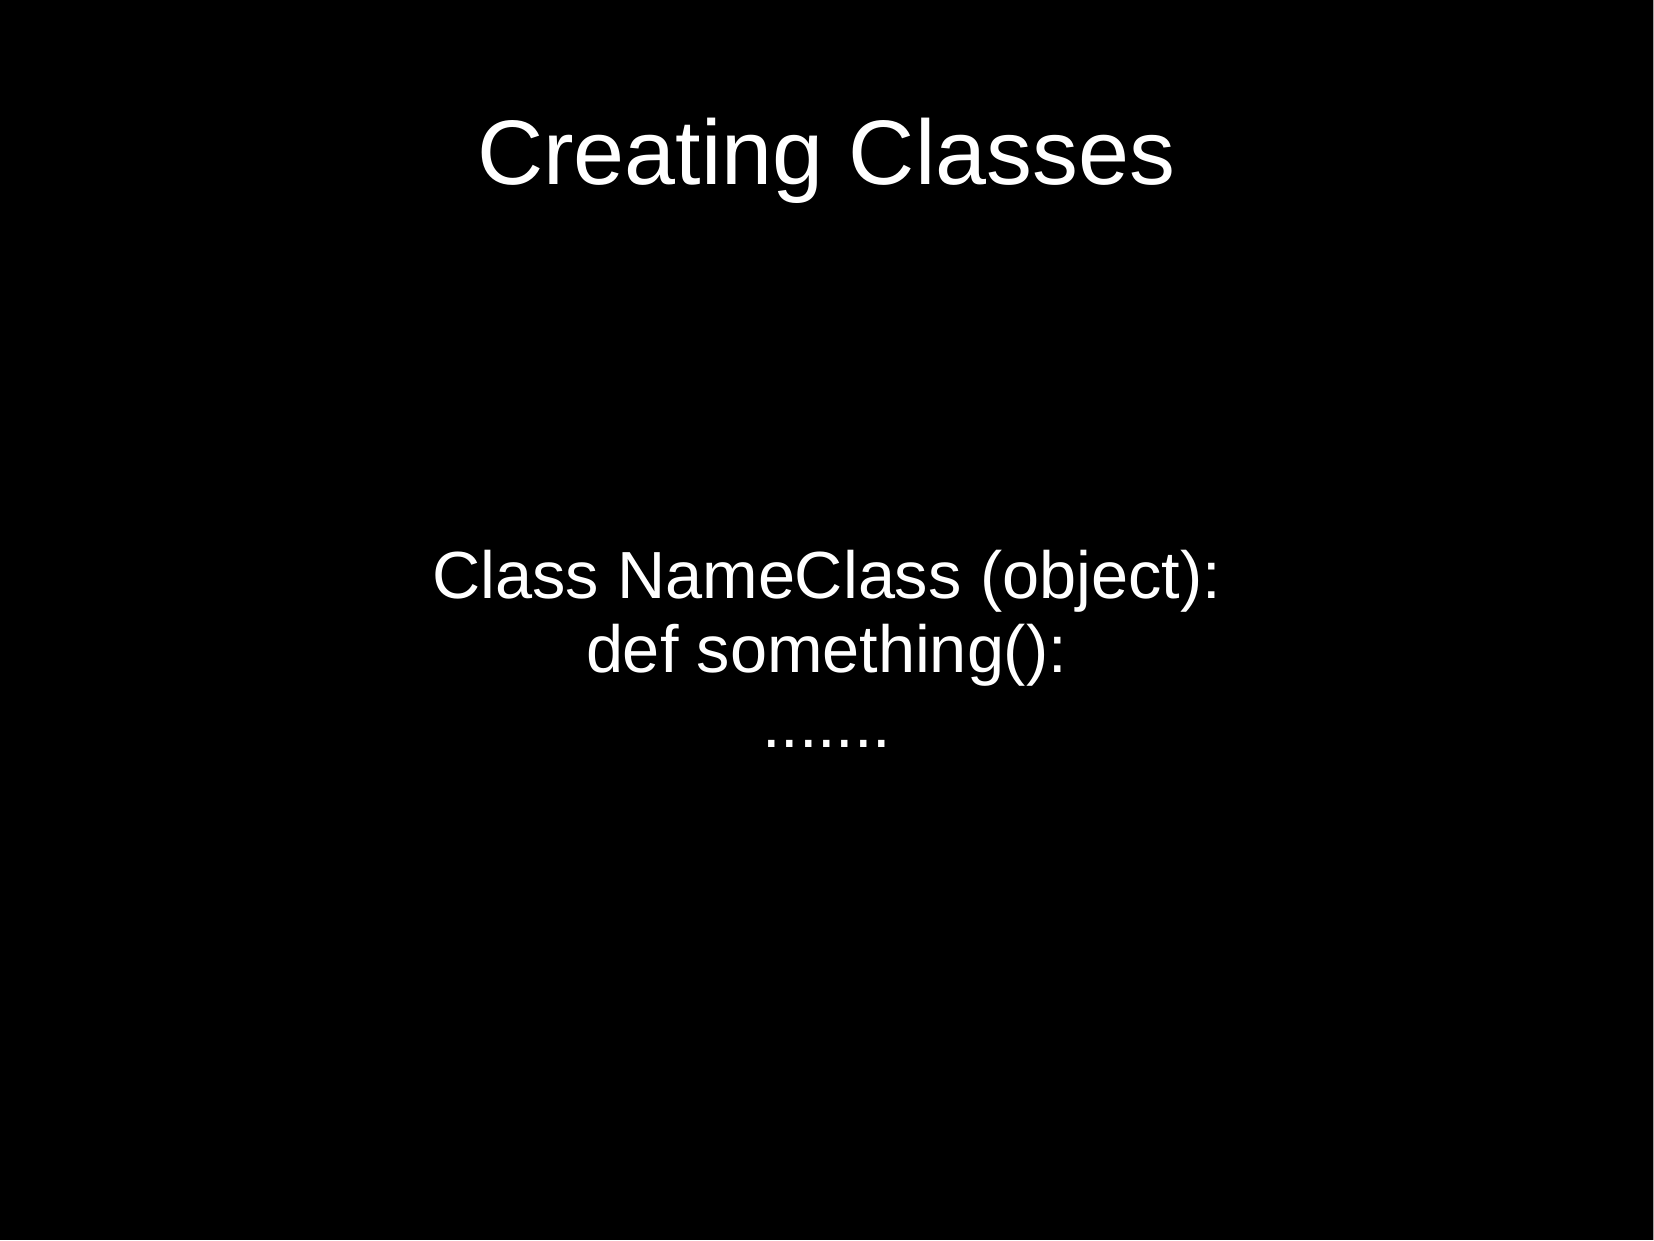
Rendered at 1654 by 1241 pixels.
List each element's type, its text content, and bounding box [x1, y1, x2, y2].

subtitle Class NameClass (object): def something(): ....... [82, 290, 1571, 1010]
title Creating Classes [82, 49, 1571, 257]
